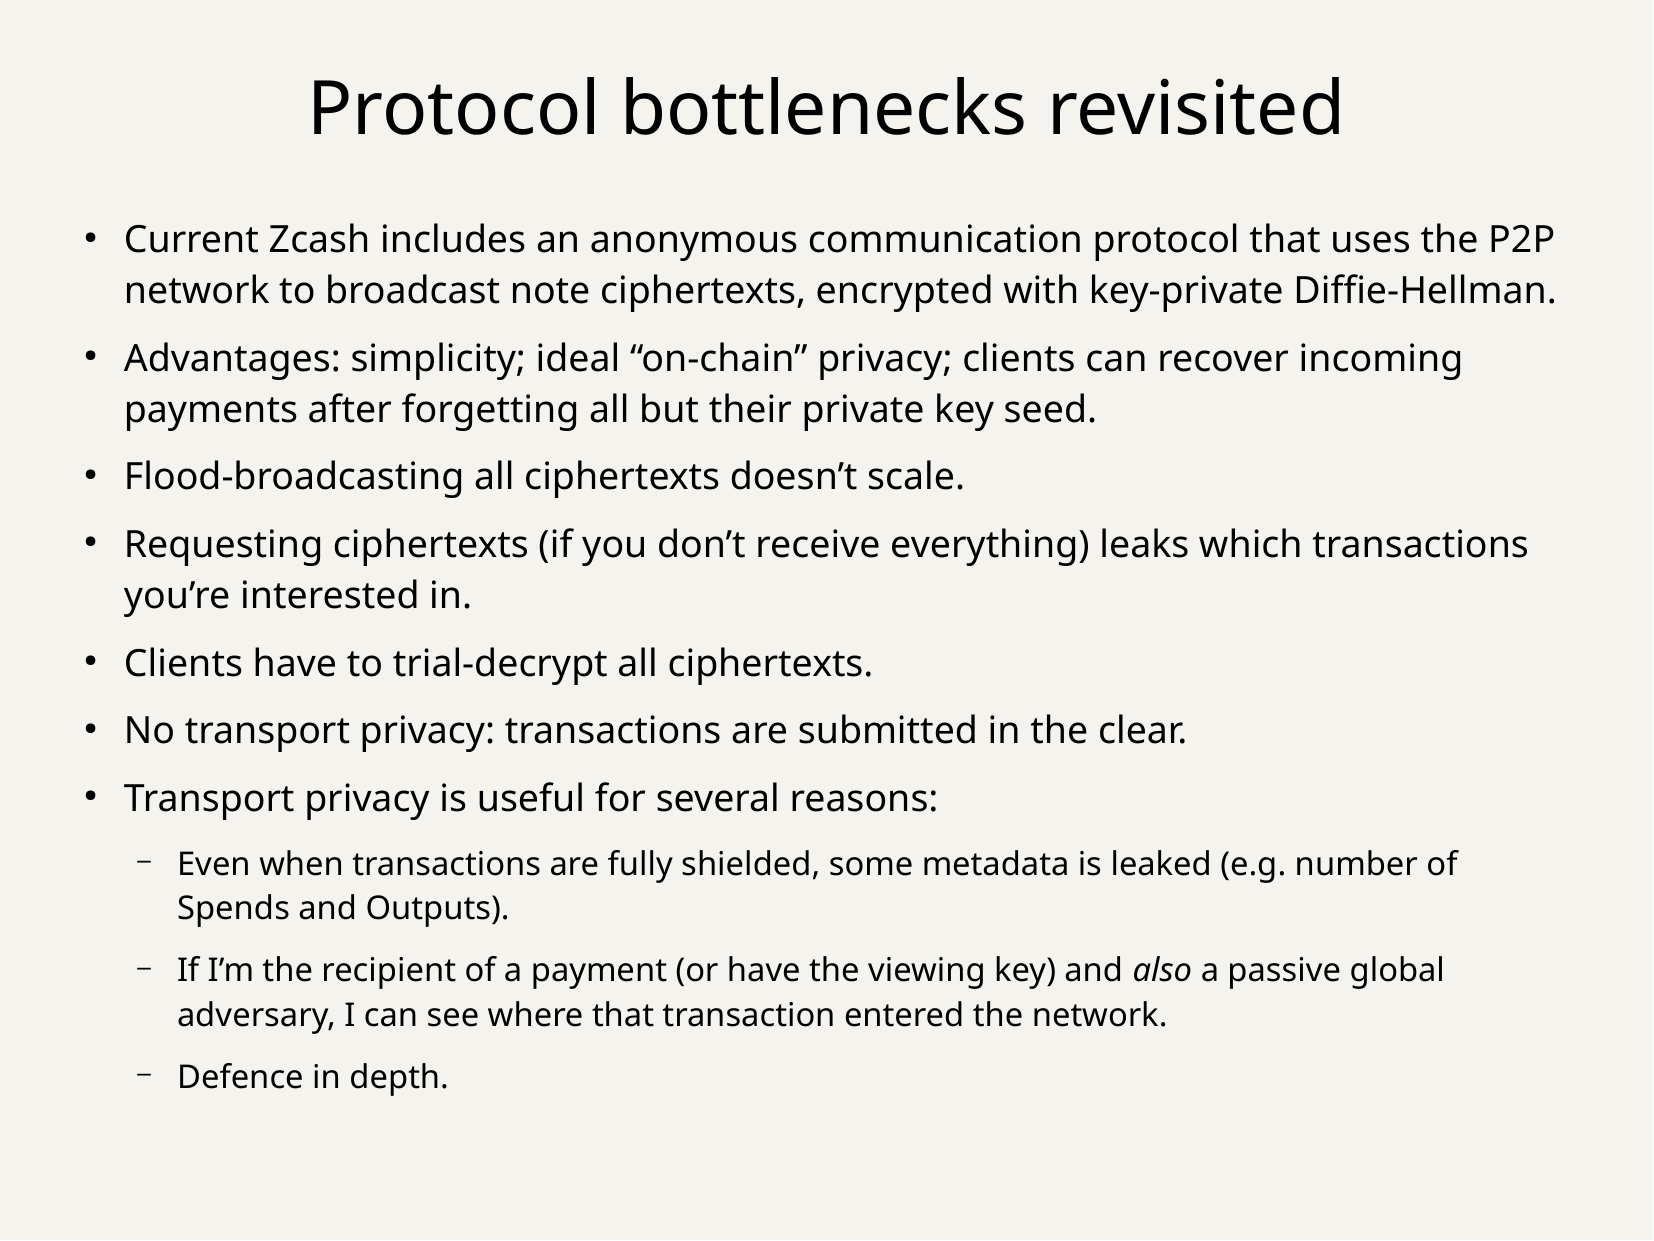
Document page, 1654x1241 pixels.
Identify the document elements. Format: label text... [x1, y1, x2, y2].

list Current Zcash includes an anonymous communication protocol that uses the P2P network to broadcast note ciphertexts, encrypted with key-private Diffie-Hellman. Advantages: simplicity; ideal “on-chain” privacy; clients can recover incoming payments after forgetting all but their private key seed. Flood-broadcasting all ciphertexts doesn’t scale. Requesting ciphertexts (if you don’t receive everything) leaks which transactions you’re interested in. Clients have to trial-decrypt all ciphertexts. No transport privacy: transactions are submitted in the clear. Transport privacy is useful for several reasons: Even when transactions are fully shielded, some metadata is leaked (e.g. number of Spends and Outputs). If I’m the recipient of a payment (or have the viewing key) and also a passive global adversary, I can see where that transaction entered the network. Defence in depth. [70, 212, 1571, 1146]
title Protocol bottlenecks revisited [82, 35, 1571, 175]
